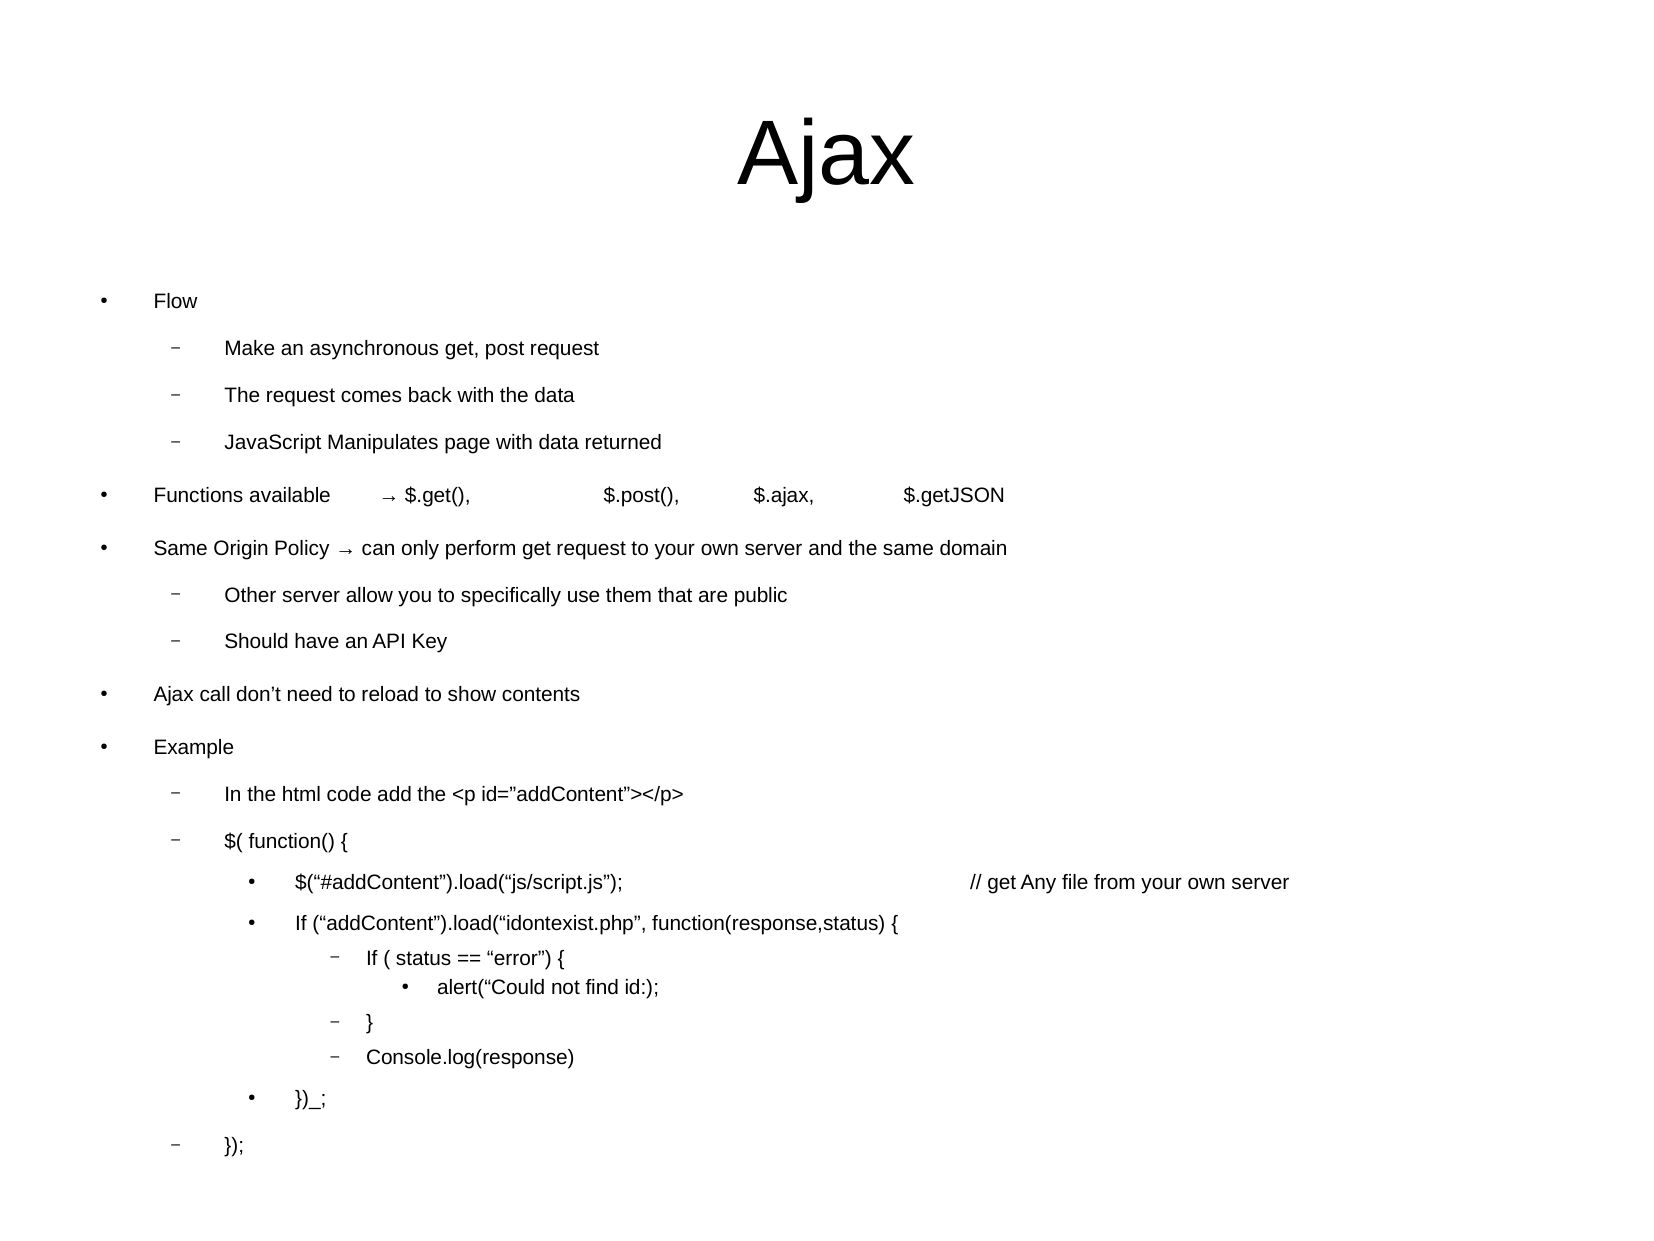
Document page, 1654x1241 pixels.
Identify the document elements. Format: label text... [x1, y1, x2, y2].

title Ajax [82, 49, 1571, 257]
list Flow Make an asynchronous get, post request The request comes back with the data JavaScript Manipulates page with data returned Functions available → $.get(), $.post(), $.ajax, $.getJSON Same Origin Policy → can only perform get request to your own server and the same domain Other server allow you to specifically use them that are public Should have an API Key Ajax call don’t need to reload to show contents Example In the html code add the <p id=”addContent”></p> $( function() { $(“#addContent”).load(“js/script.js”); // get Any file from your own server If (“addContent”).load(“idontexist.php”, function(response,status) { If ( status == “error”) { alert(“Could not find id:); } Console.log(response) })_; }); [82, 290, 1571, 1216]
